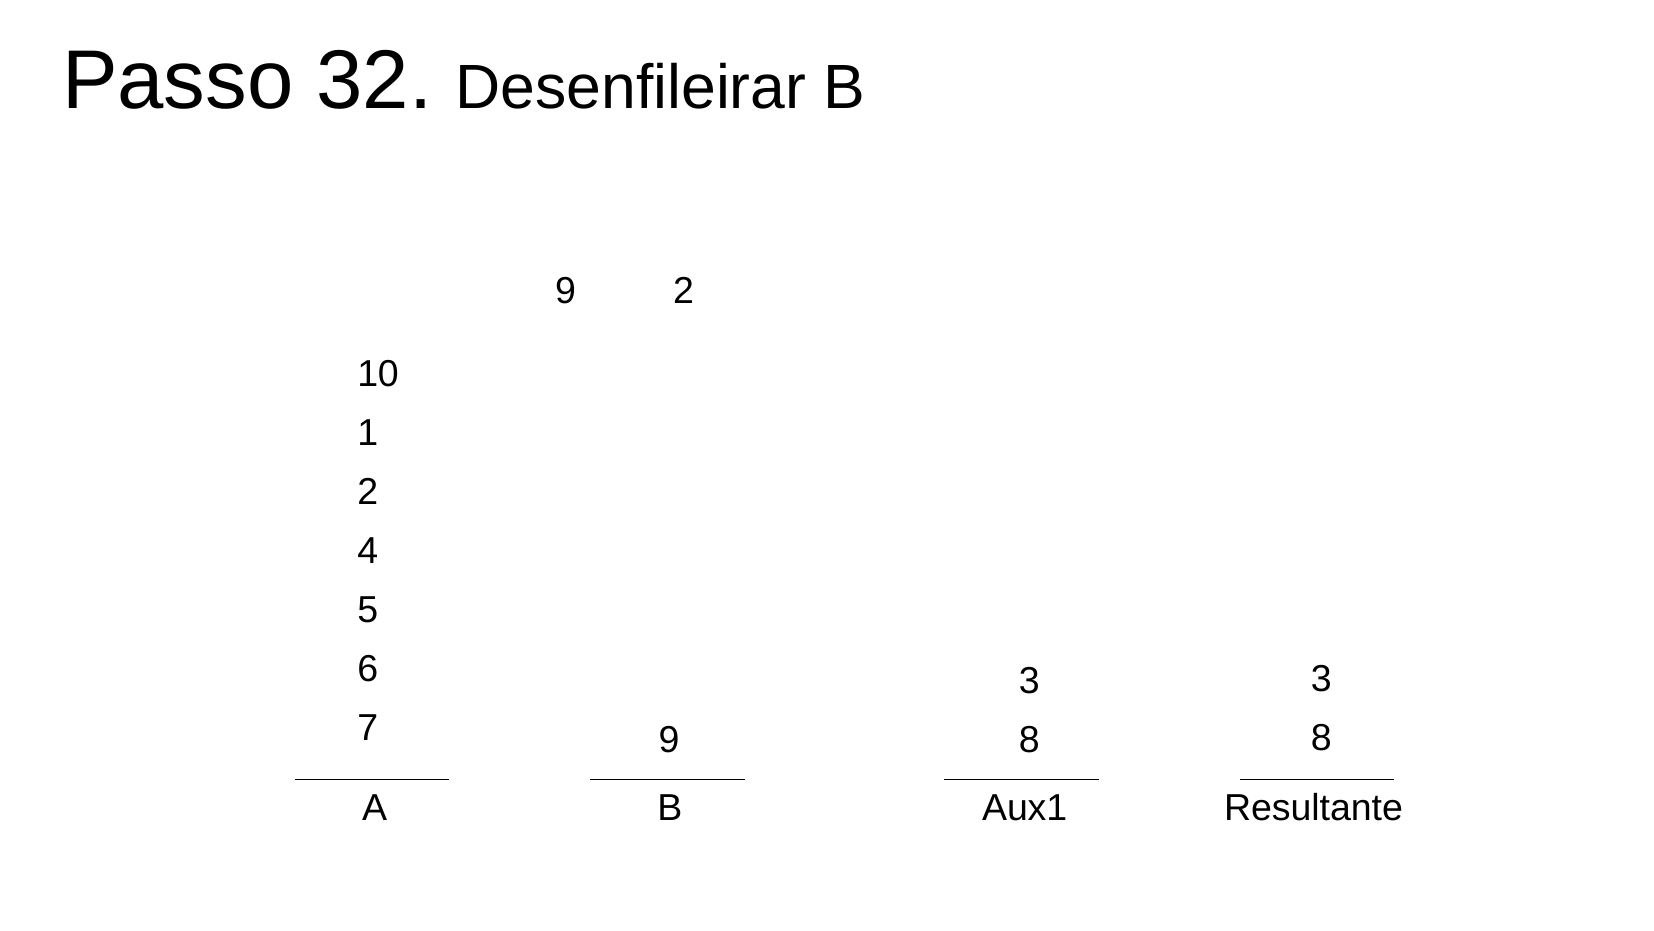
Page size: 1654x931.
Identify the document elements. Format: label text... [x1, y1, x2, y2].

text_box Resultante [1209, 779, 1418, 837]
text_box 4 [342, 521, 426, 579]
text_box Passo 32. Desenfileirar B [47, 25, 1607, 274]
text_box 9 [643, 710, 695, 768]
text_box A [347, 779, 508, 837]
text_box 2 [658, 262, 709, 319]
text_box 9 [540, 262, 591, 319]
text_box 5 [342, 580, 426, 638]
text_box 3 [1003, 651, 1055, 709]
text_box 6 [342, 640, 426, 697]
text_box Aux1 [967, 780, 1083, 837]
text_box 2 [342, 462, 426, 520]
text_box 8 [1003, 710, 1055, 768]
text_box 10 [342, 344, 426, 402]
text_box 1 [342, 403, 426, 461]
text_box 3 [1296, 649, 1347, 707]
text_box B [642, 780, 698, 837]
text_box 7 [342, 699, 426, 756]
text_box 8 [1296, 708, 1347, 766]
